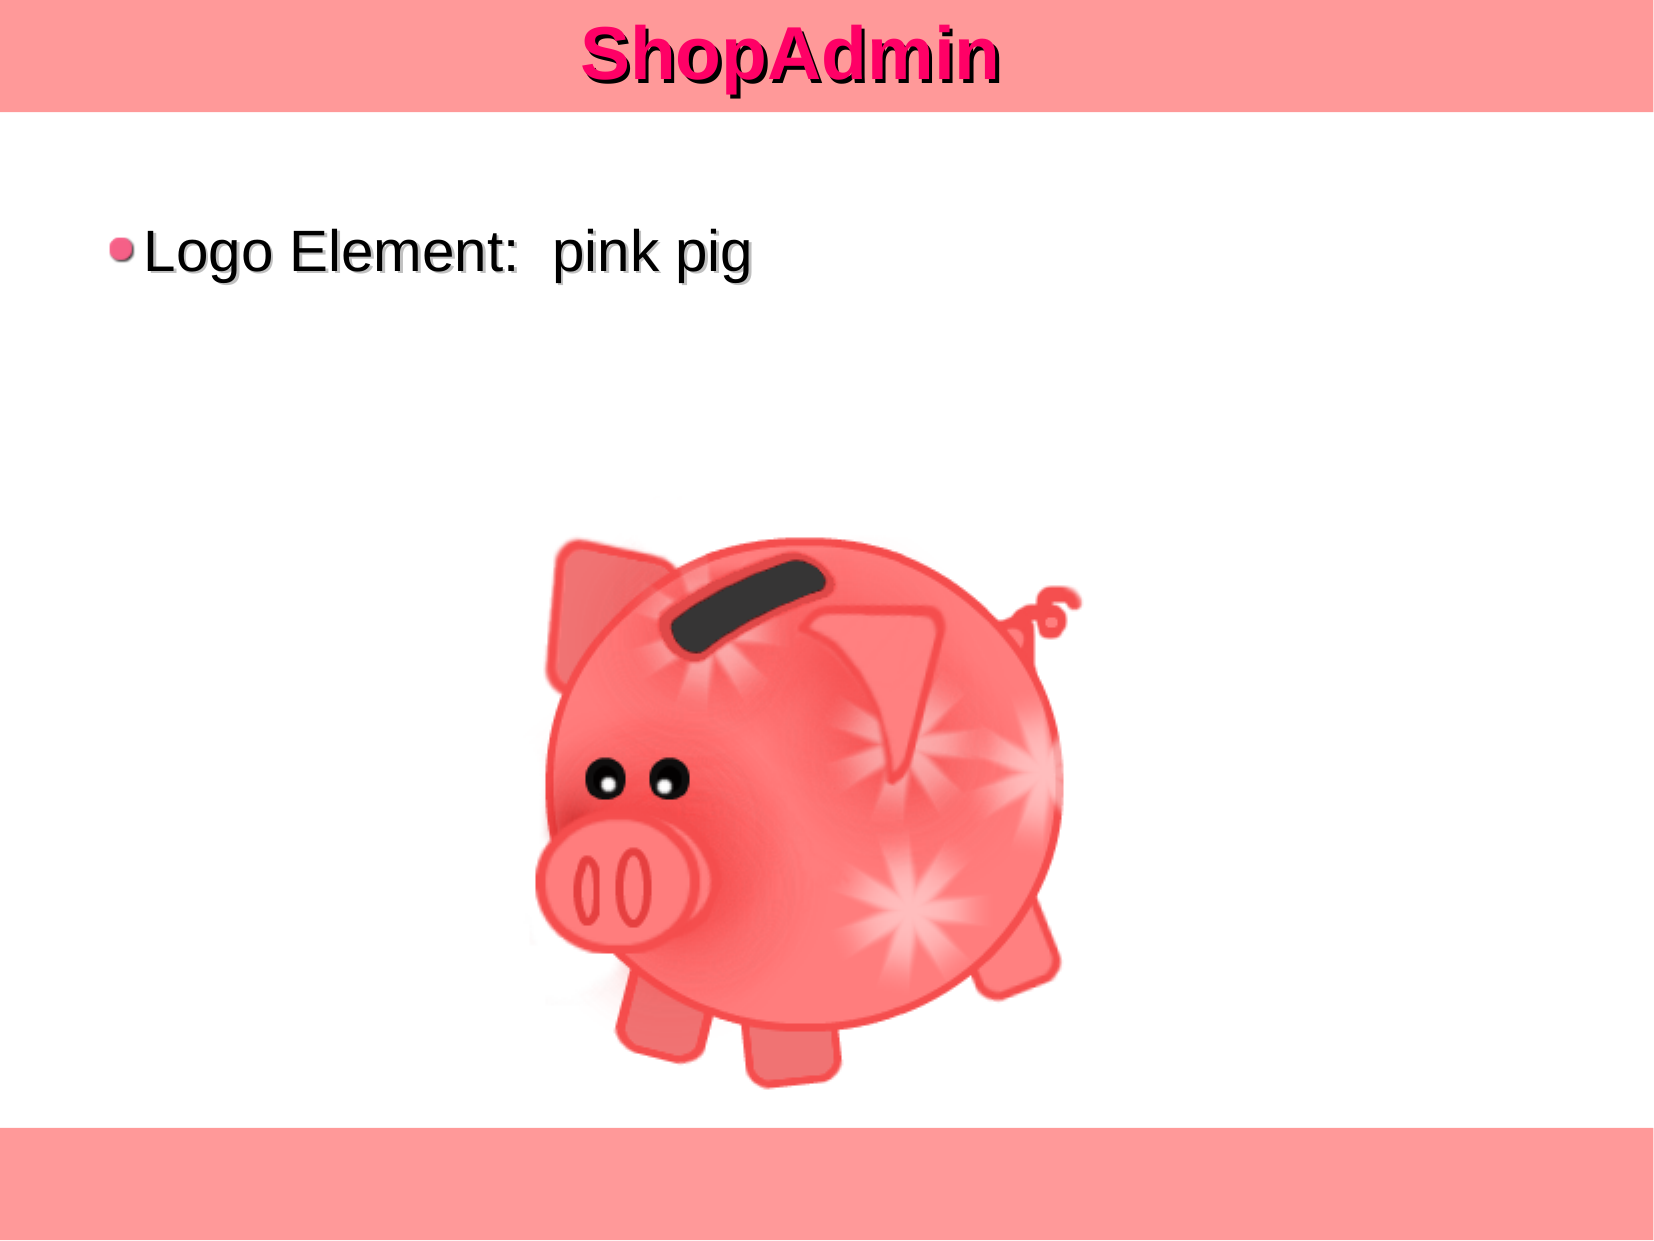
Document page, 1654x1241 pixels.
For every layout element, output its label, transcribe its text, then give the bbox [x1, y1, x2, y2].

text_box [0, 0, 1654, 113]
text_box ShopAdmin [565, 11, 1016, 96]
title Logo Element: pink pig [70, 147, 1559, 355]
text_box [0, 1127, 1654, 1241]
picture [496, 496, 1122, 1116]
